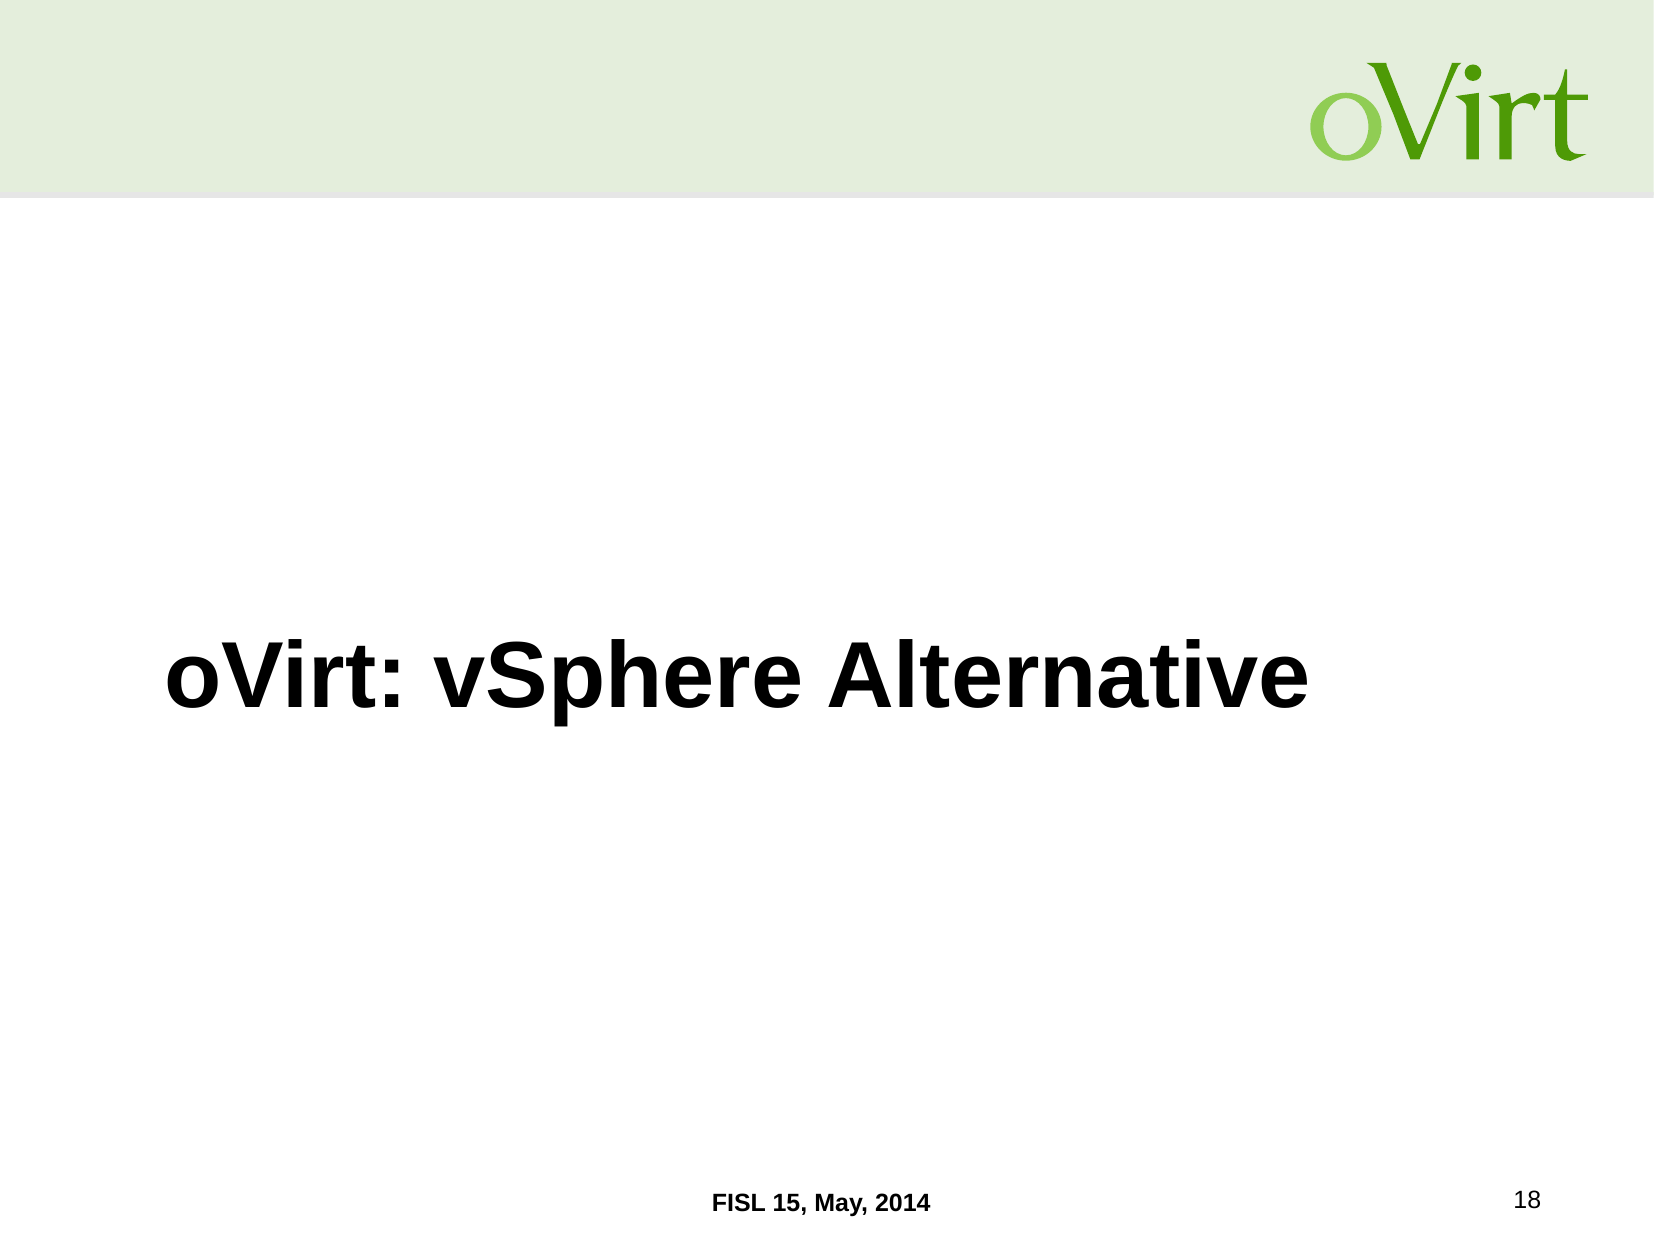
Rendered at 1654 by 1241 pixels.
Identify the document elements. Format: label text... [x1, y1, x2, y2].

text_box oVirt: vSphere Alternative [150, 615, 1654, 750]
